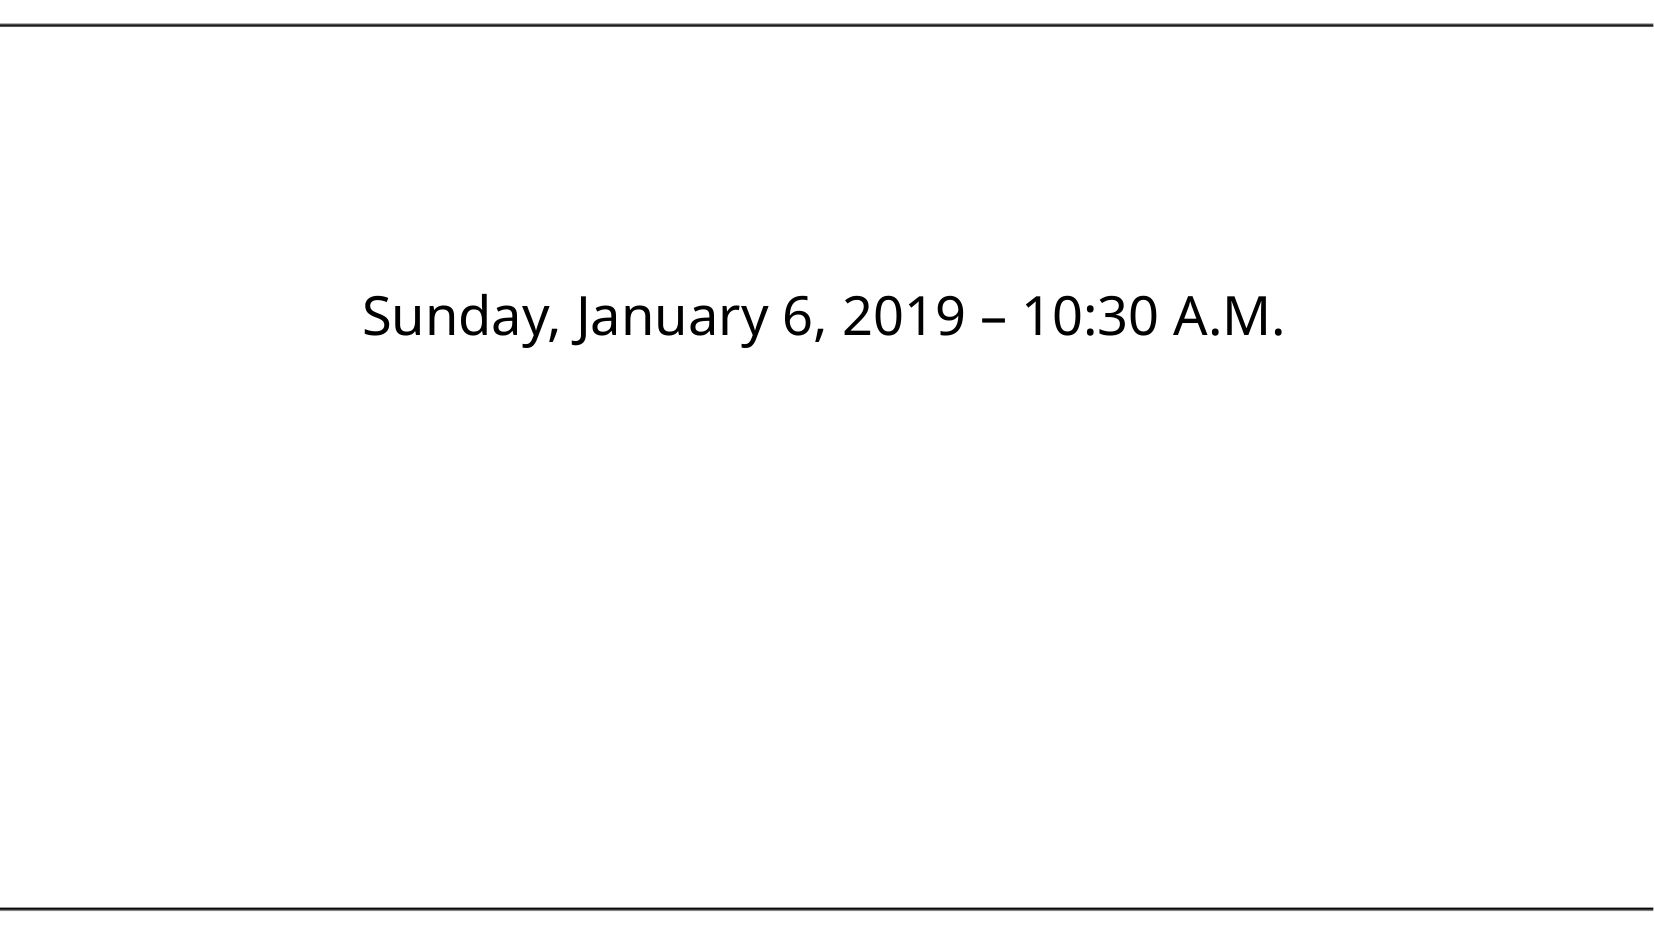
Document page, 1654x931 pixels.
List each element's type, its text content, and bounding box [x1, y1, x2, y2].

text_box Sunday, January 6, 2019 – 10:30 A.M. [210, 270, 1441, 357]
picture [0, 2, 1654, 931]
